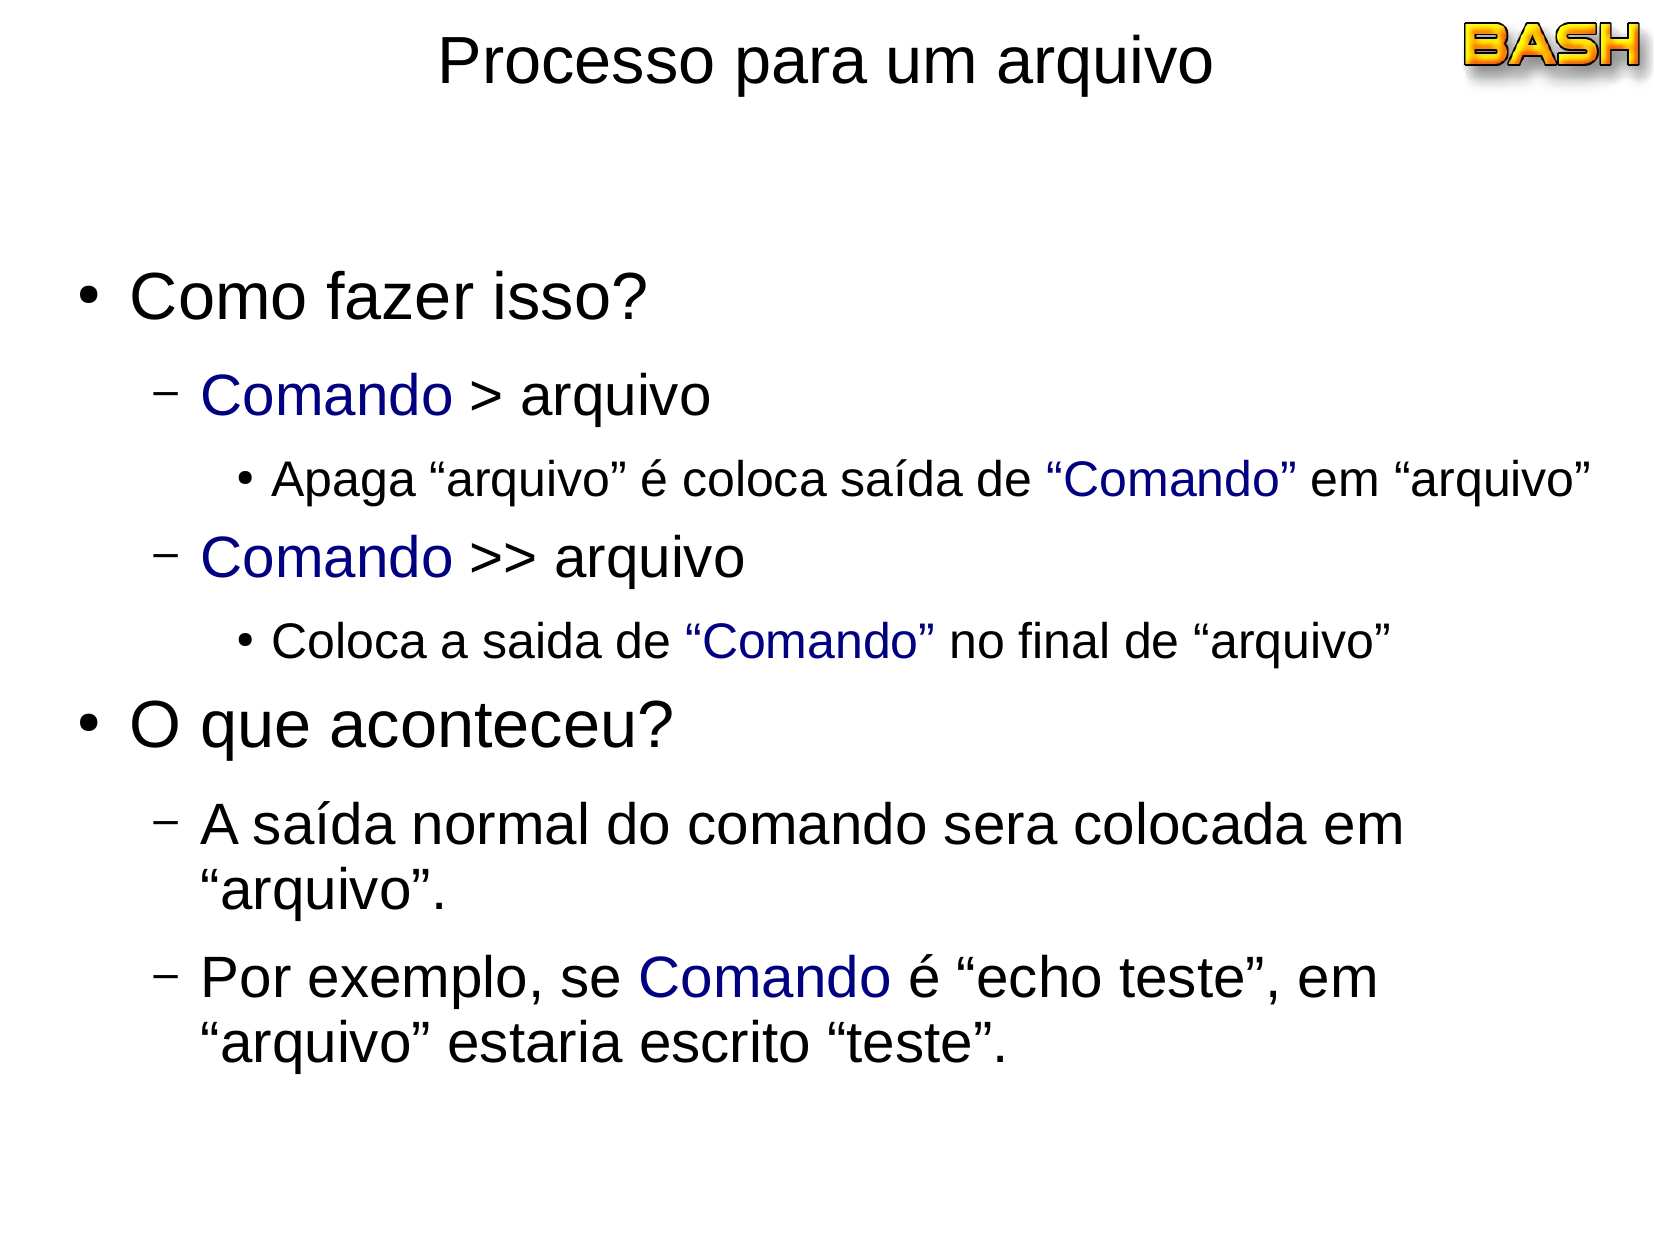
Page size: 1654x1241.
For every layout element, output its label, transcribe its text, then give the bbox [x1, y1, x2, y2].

picture [1450, 0, 1654, 96]
title Processo para um arquivo [82, 22, 1571, 98]
list Como fazer isso? Comando > arquivo Apaga “arquivo” é coloca saída de “Comando” em “arquivo” Comando >> arquivo Coloca a saida de “Comando” no final de “arquivo” O que aconteceu? A saída normal do comando sera colocada em “arquivo”. Por exemplo, se Comando é “echo teste”, em “arquivo” estaria escrito “teste”. [59, 258, 1595, 1076]
